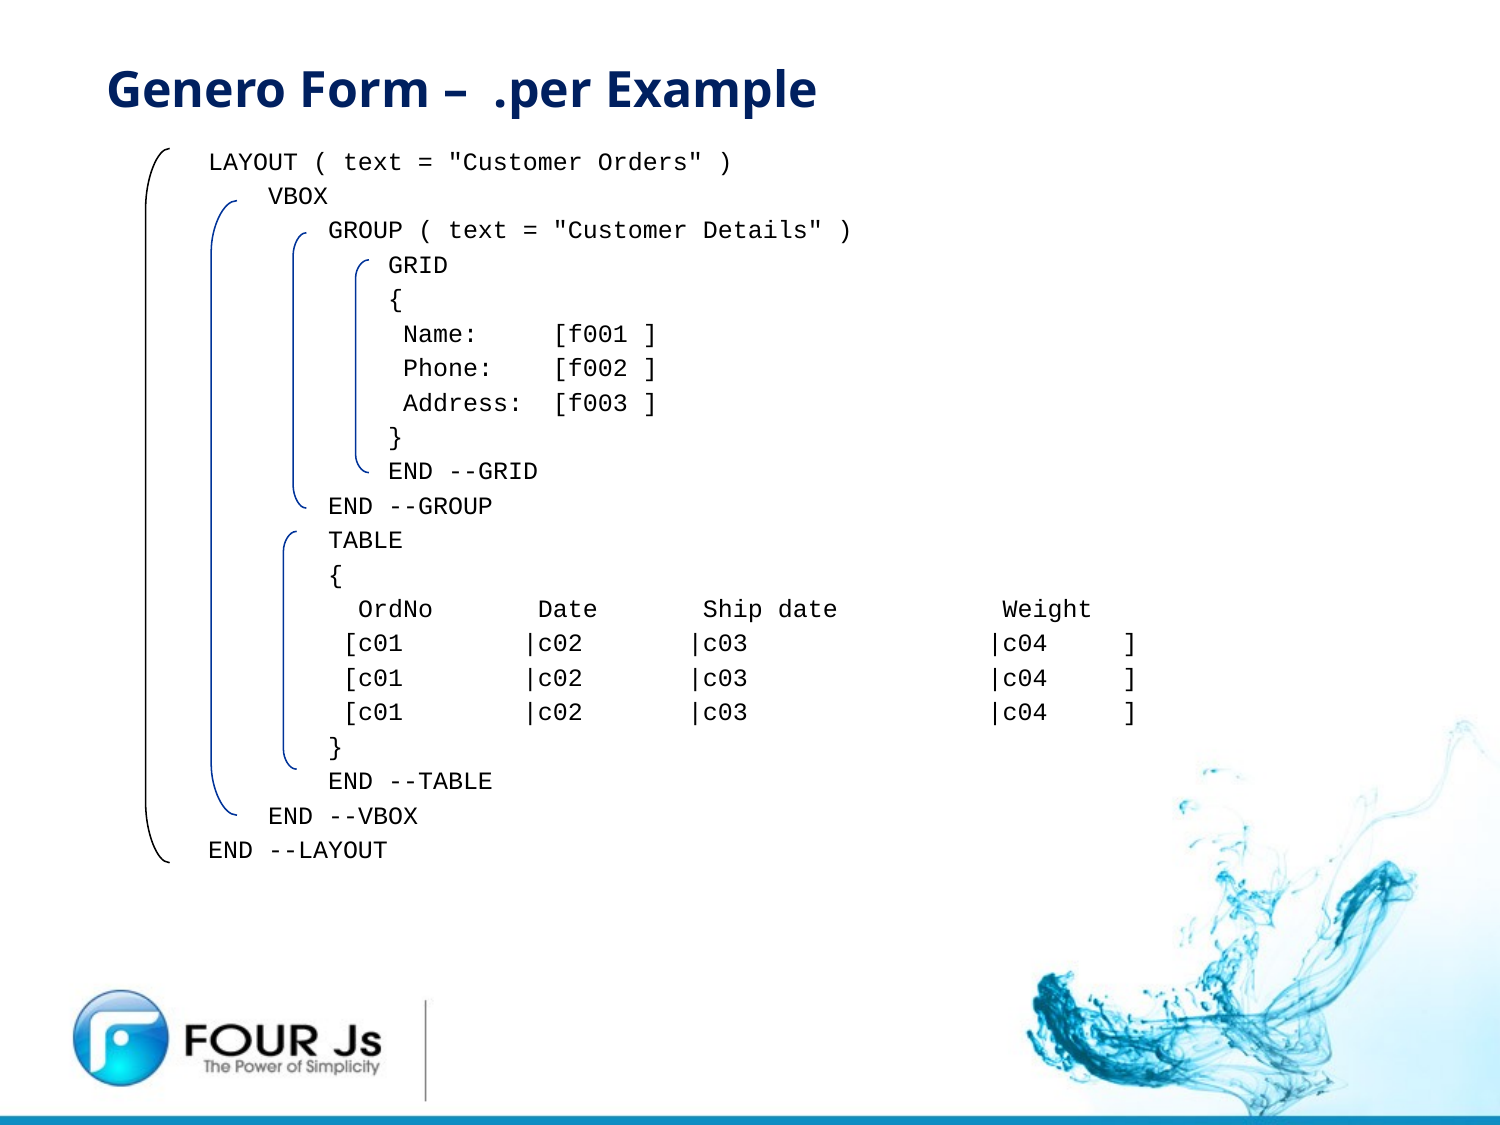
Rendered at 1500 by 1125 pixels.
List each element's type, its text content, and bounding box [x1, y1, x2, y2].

text_box LAYOUT ( text = "Customer Orders" ) VBOX GROUP ( text = "Customer Details" ) GRID { Name: [f001 ] Phone: [f002 ] Address: [f003 ] } END --GRID END --GROUP TABLE { OrdNo Date Ship date Weight [c01 |c02 |c03 |c04 ] [c01 |c02 |c03 |c04 ] [c01 |c02 |c03 |c04 ] } END --TABLE END --VBOX END --LAYOUT [118, 141, 1419, 1005]
title Genero Form – .per Example [106, 35, 1388, 142]
picture [0, 0, 1500, 1122]
